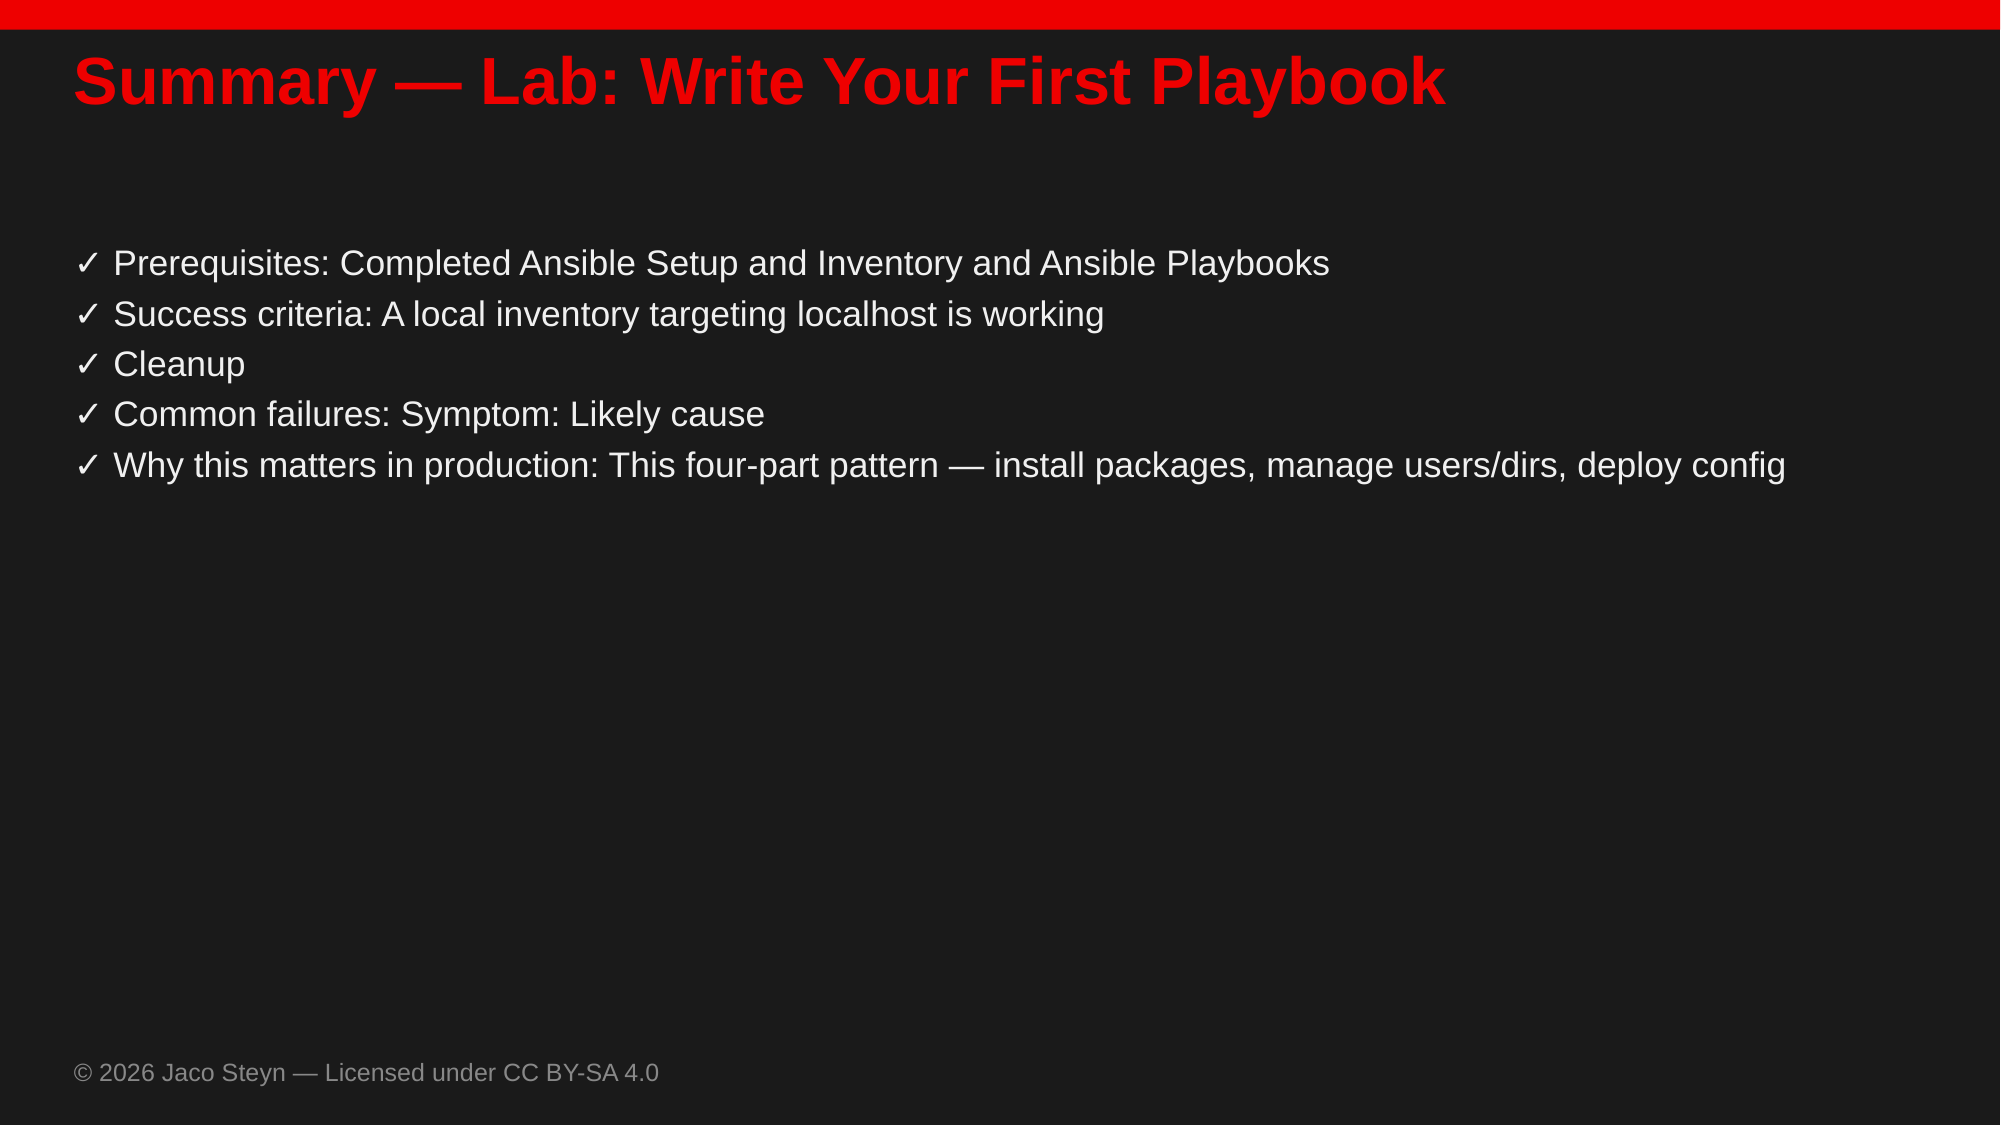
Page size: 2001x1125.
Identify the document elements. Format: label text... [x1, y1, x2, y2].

text_box © 2026 Jaco Steyn — Licensed under CC BY-SA 4.0 [59, 1051, 1942, 1093]
text_box Summary — Lab: Write Your First Playbook [59, 36, 1942, 208]
text_box [0, 0, 2001, 30]
text_box ✓ Prerequisites: Completed Ansible Setup and Inventory and Ansible Playbooks ✓ Success criteria: A local inventory targeting localhost is working ✓ Cleanup ✓ Common failures: Symptom: Likely cause ✓ Why this matters in production: This four-part pattern — install packages, manage users/dirs, deploy config [59, 236, 1942, 1037]
